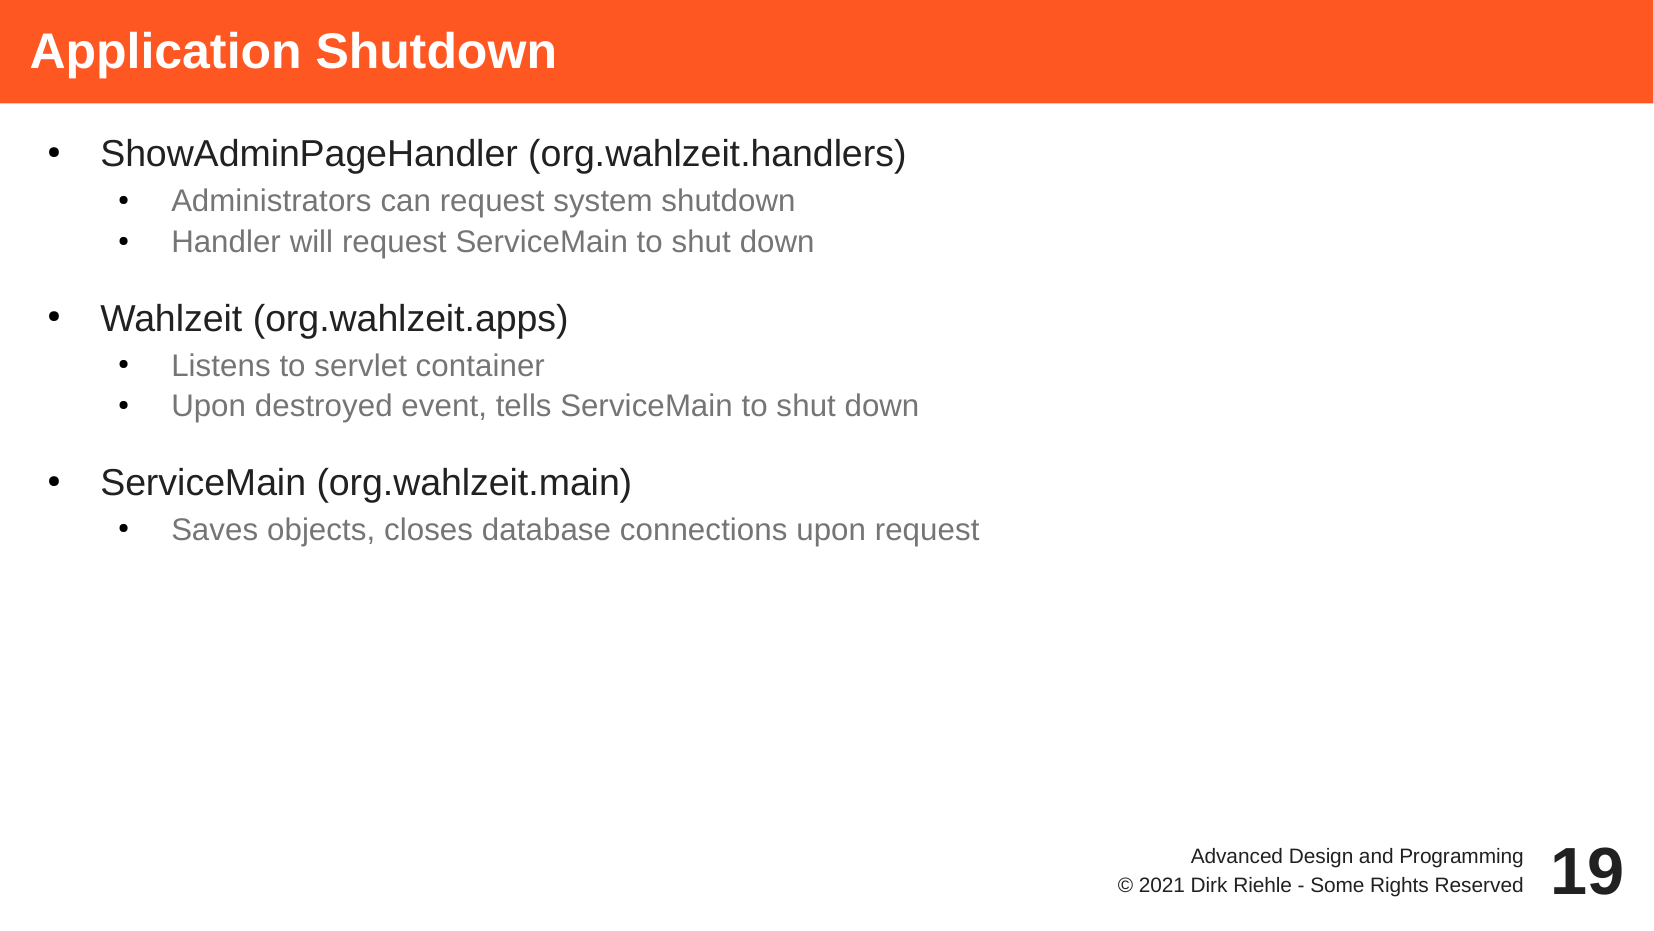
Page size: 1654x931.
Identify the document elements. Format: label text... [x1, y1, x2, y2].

list ShowAdminPageHandler (org.wahlzeit.handlers) Administrators can request system shutdown Handler will request ServiceMain to shut down Wahlzeit (org.wahlzeit.apps) Listens to servlet container Upon destroyed event, tells ServiceMain to shut down ServiceMain (org.wahlzeit.main) Saves objects, closes database connections upon request [29, 132, 1625, 813]
title Application Shutdown [0, 0, 1654, 104]
